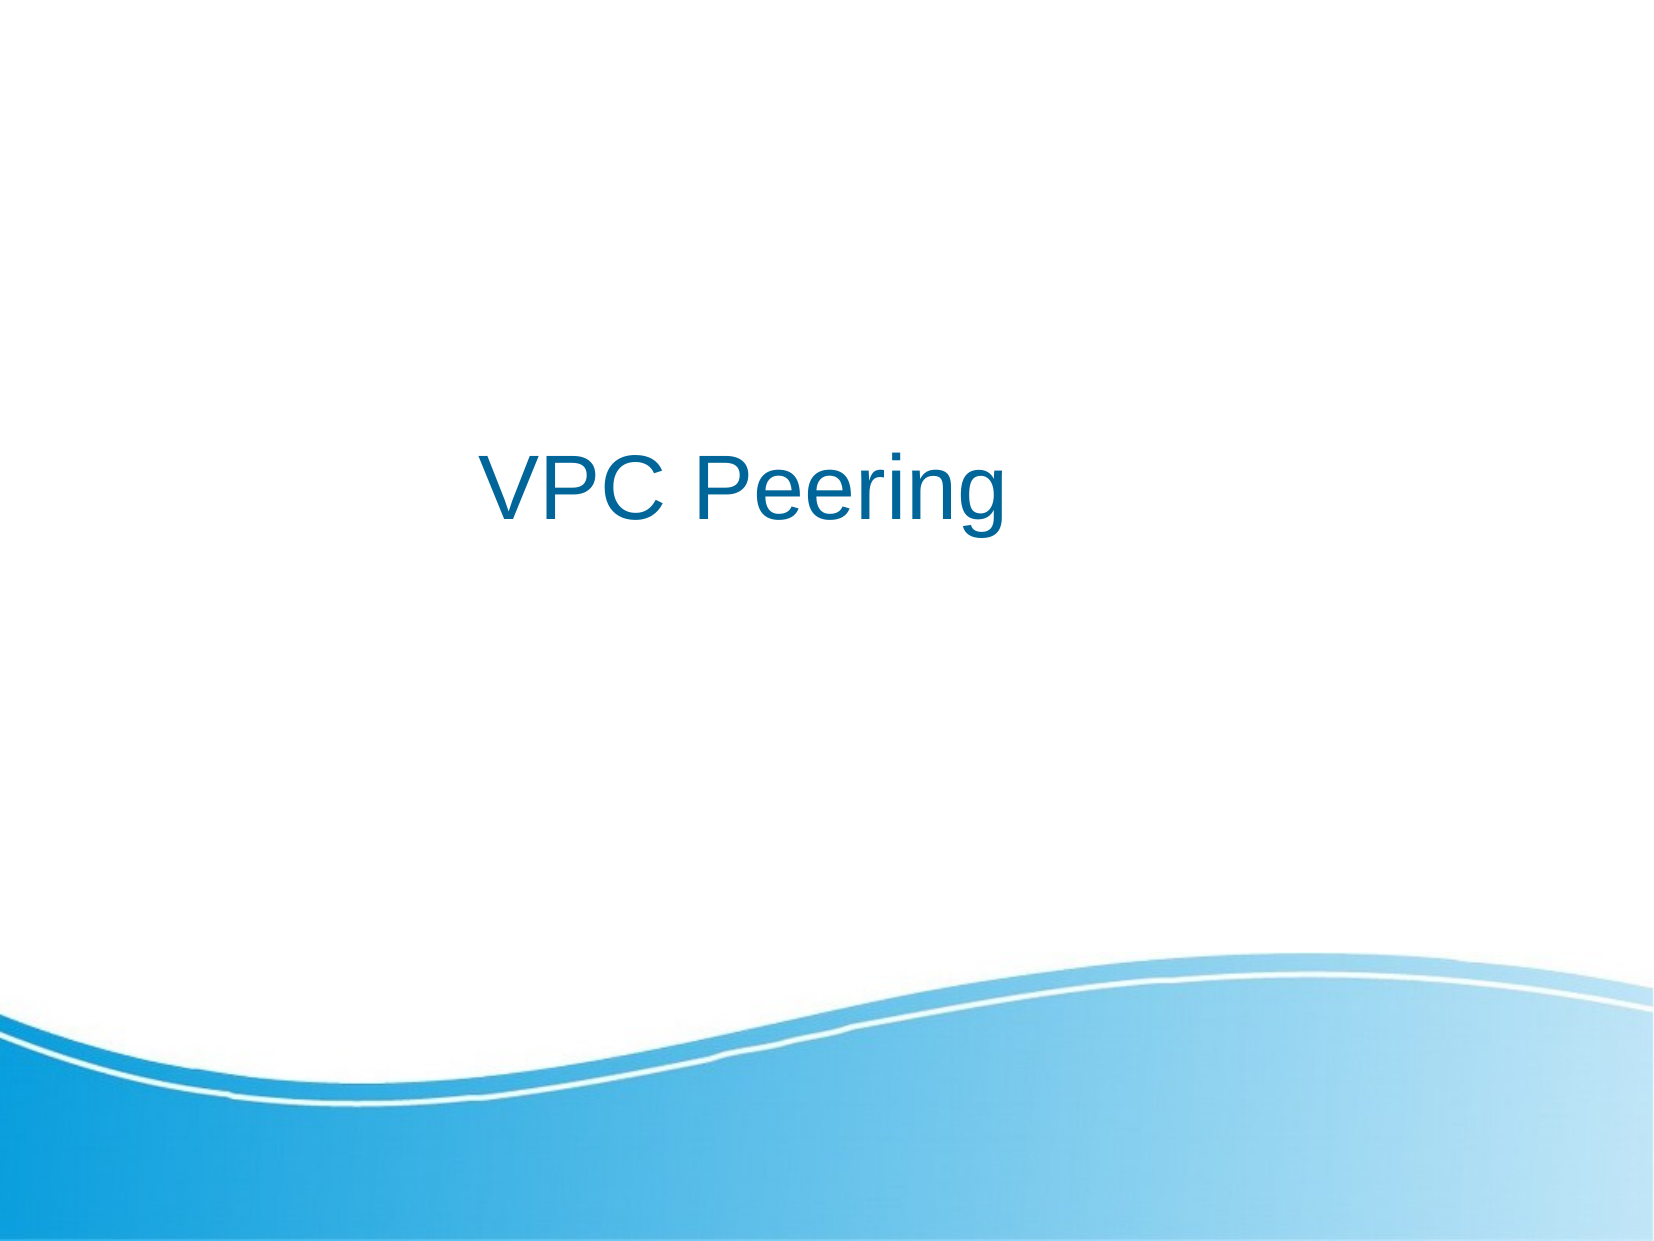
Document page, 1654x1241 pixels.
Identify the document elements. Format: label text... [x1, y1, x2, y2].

title VPC Peering [0, 384, 1489, 592]
picture [0, 952, 1654, 1241]
